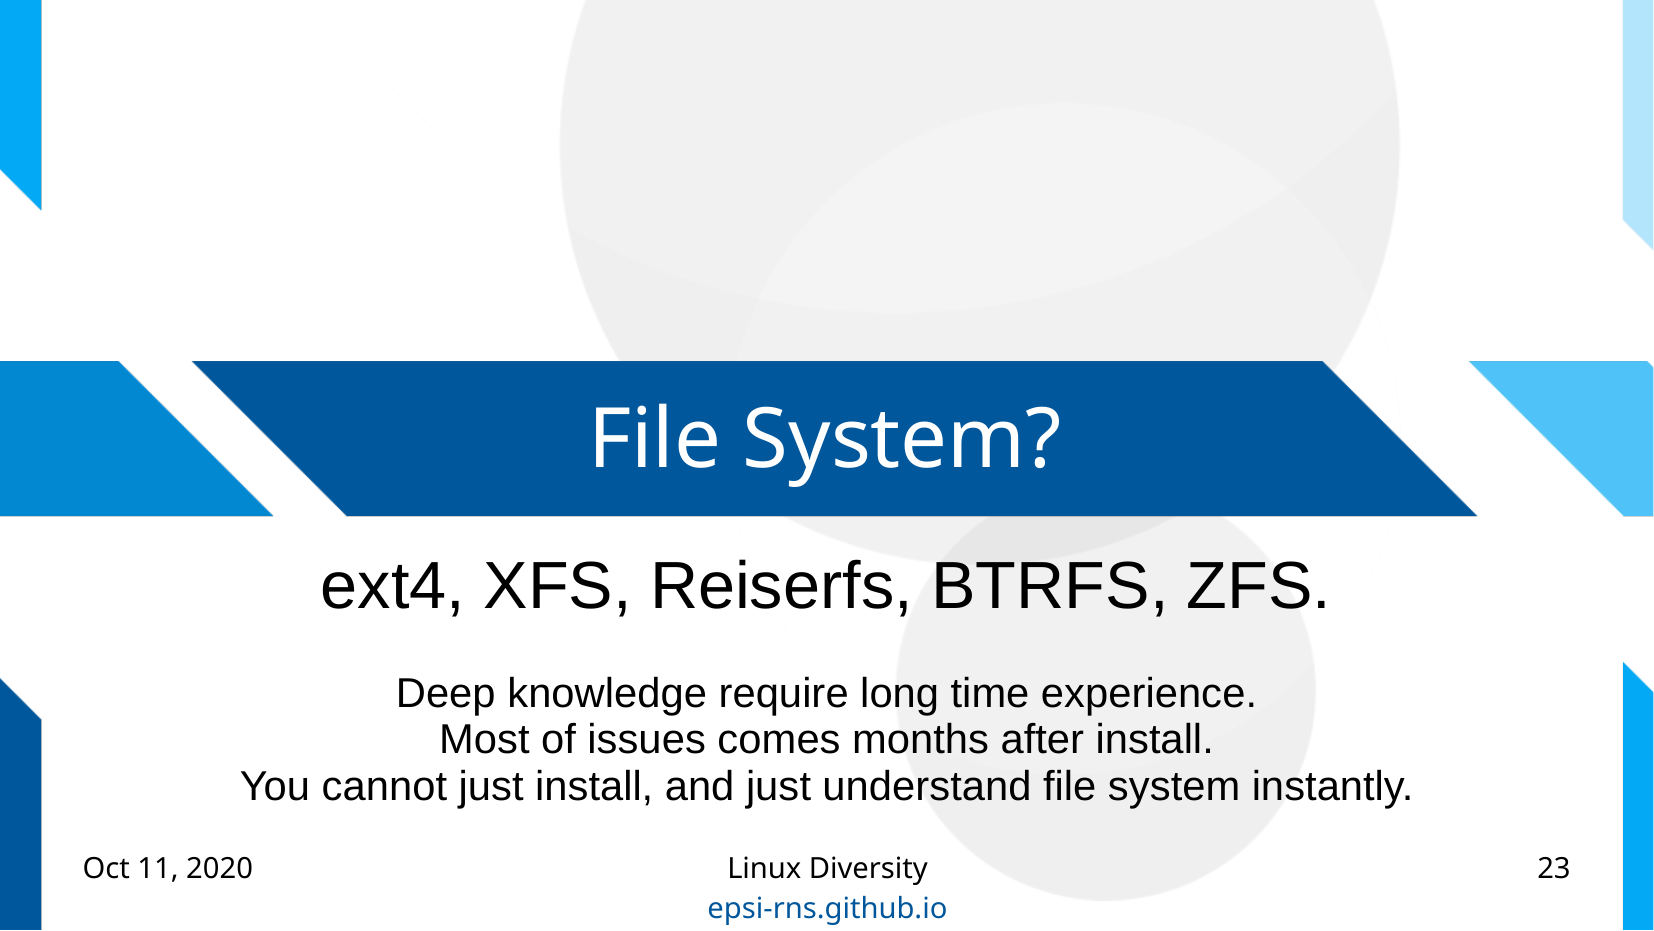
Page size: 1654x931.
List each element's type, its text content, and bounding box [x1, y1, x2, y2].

subtitle ext4, XFS, Reiserfs, BTRFS, ZFS. Deep knowledge require long time experience. Most of issues comes months after install. You cannot just install, and just understand file system instantly. [82, 510, 1571, 848]
title File System? [82, 360, 1568, 510]
picture [0, 0, 1654, 930]
